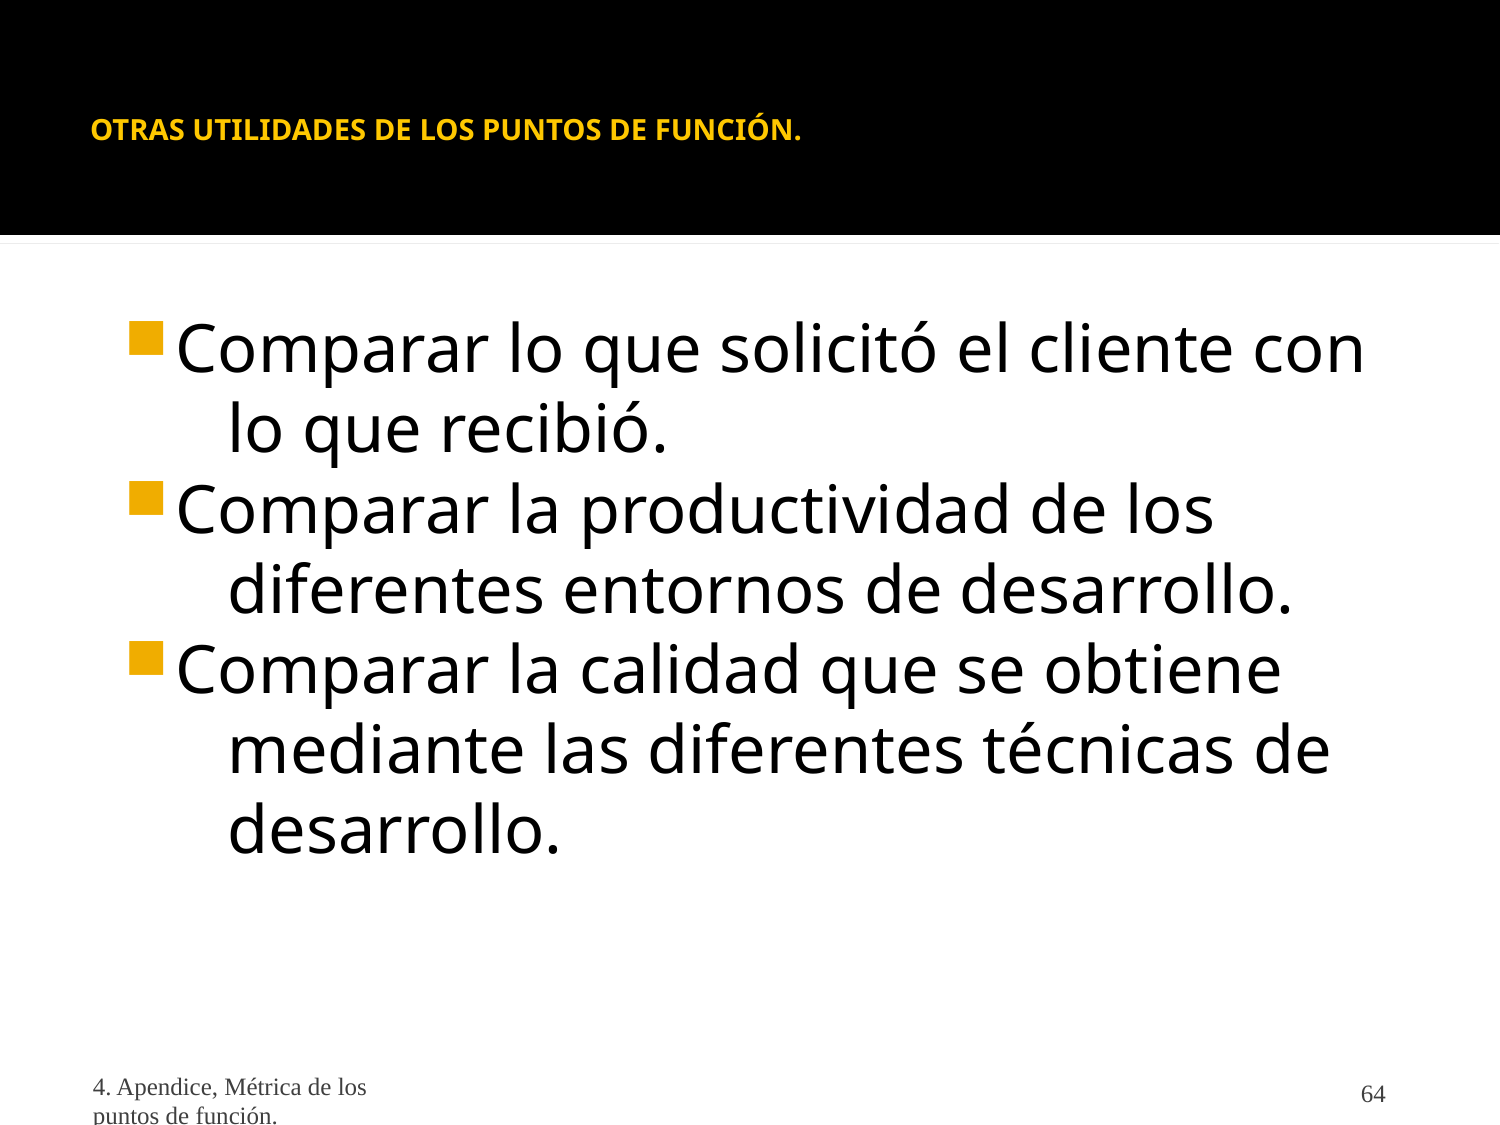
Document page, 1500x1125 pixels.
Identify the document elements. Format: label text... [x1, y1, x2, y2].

text_box [1345, 1062, 1467, 1108]
list Comparar lo que solicitó el cliente con lo que recibió. Comparar la productividad de los diferentes entornos de desarrollo. Comparar la calidad que se obtiene mediante las diferentes técnicas de desarrollo. [75, 291, 1426, 1051]
text_box 4. Apendice, Métrica de los puntos de función. [75, 1062, 426, 1108]
title OTRAS UTILIDADES DE LOS PUNTOS DE FUNCIÓN. [75, 25, 1426, 232]
